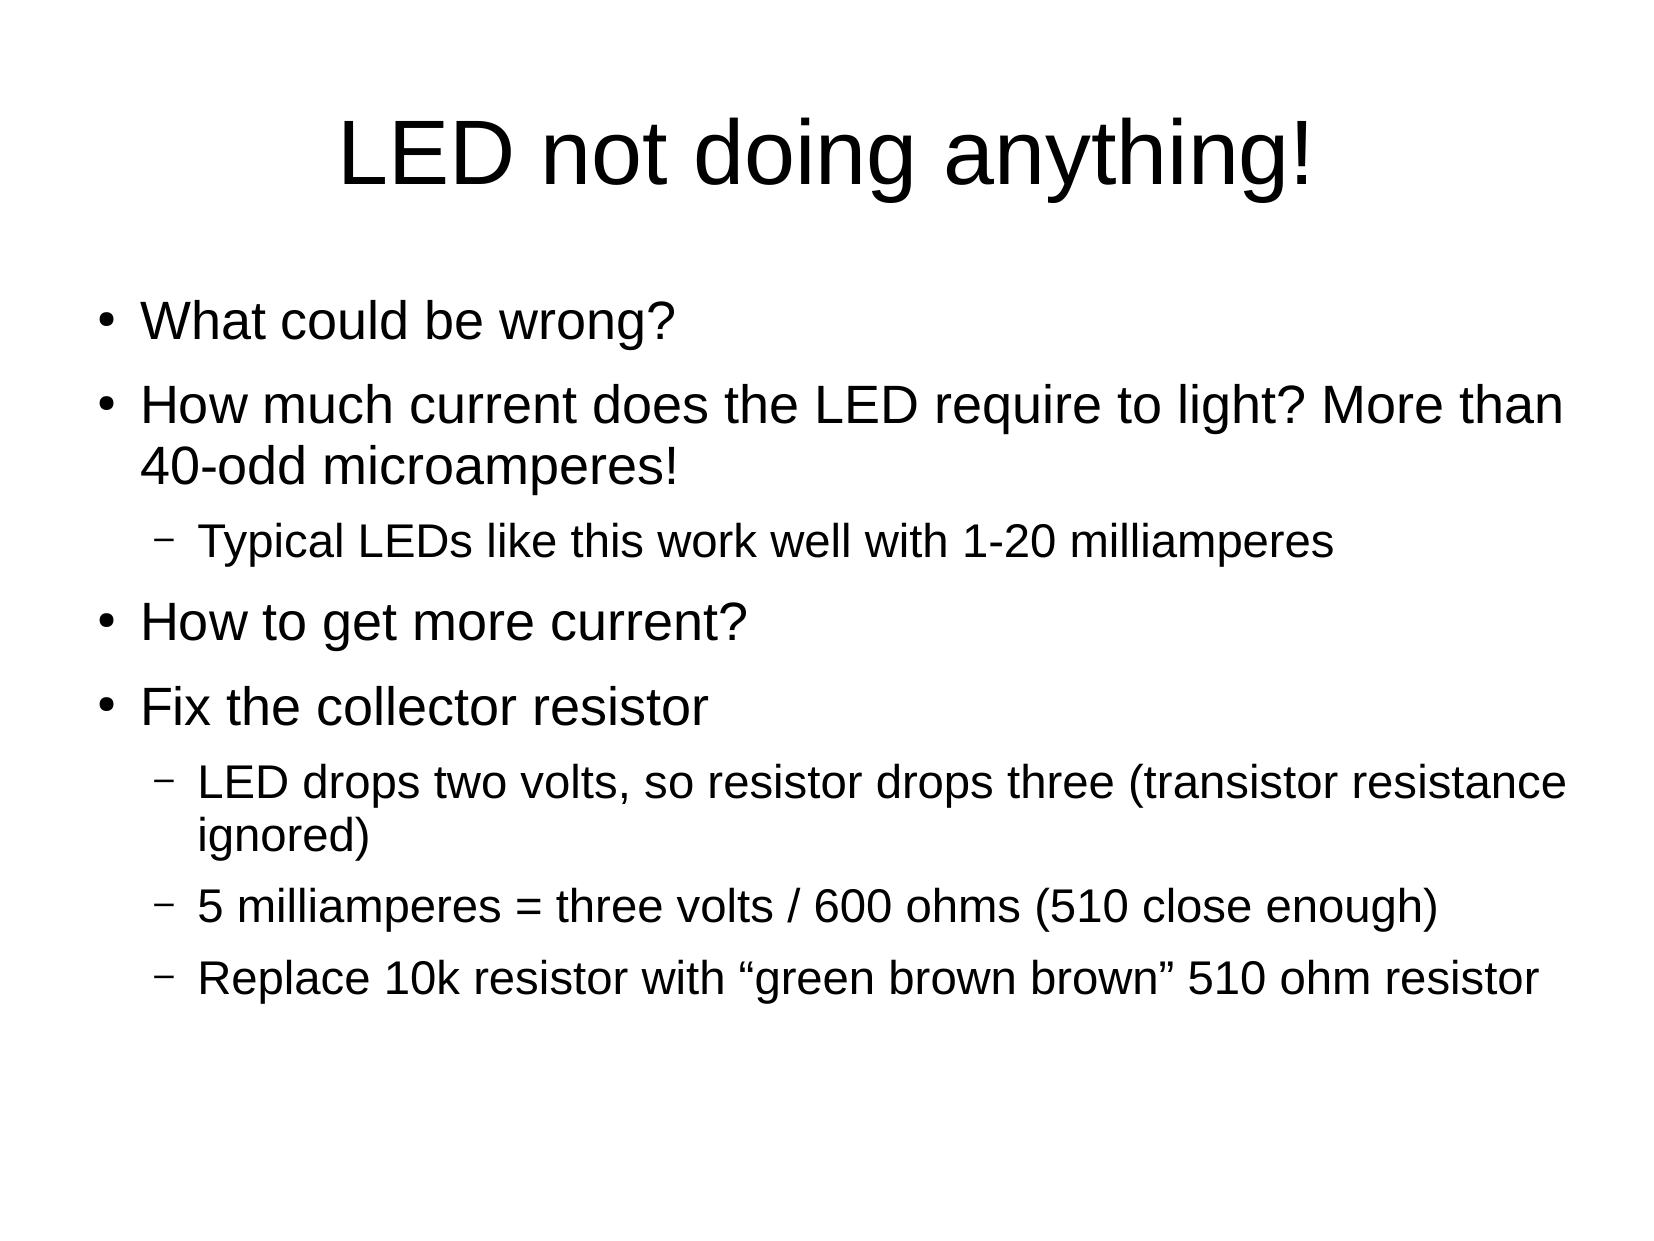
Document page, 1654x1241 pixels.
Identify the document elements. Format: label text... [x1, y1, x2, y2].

title LED not doing anything! [82, 49, 1571, 257]
list What could be wrong? How much current does the LED require to light? More than 40-odd microamperes! Typical LEDs like this work well with 1-20 milliamperes How to get more current? Fix the collector resistor LED drops two volts, so resistor drops three (transistor resistance ignored) 5 milliamperes = three volts / 600 ohms (510 close enough) Replace 10k resistor with “green brown brown” 510 ohm resistor [82, 290, 1571, 1010]
